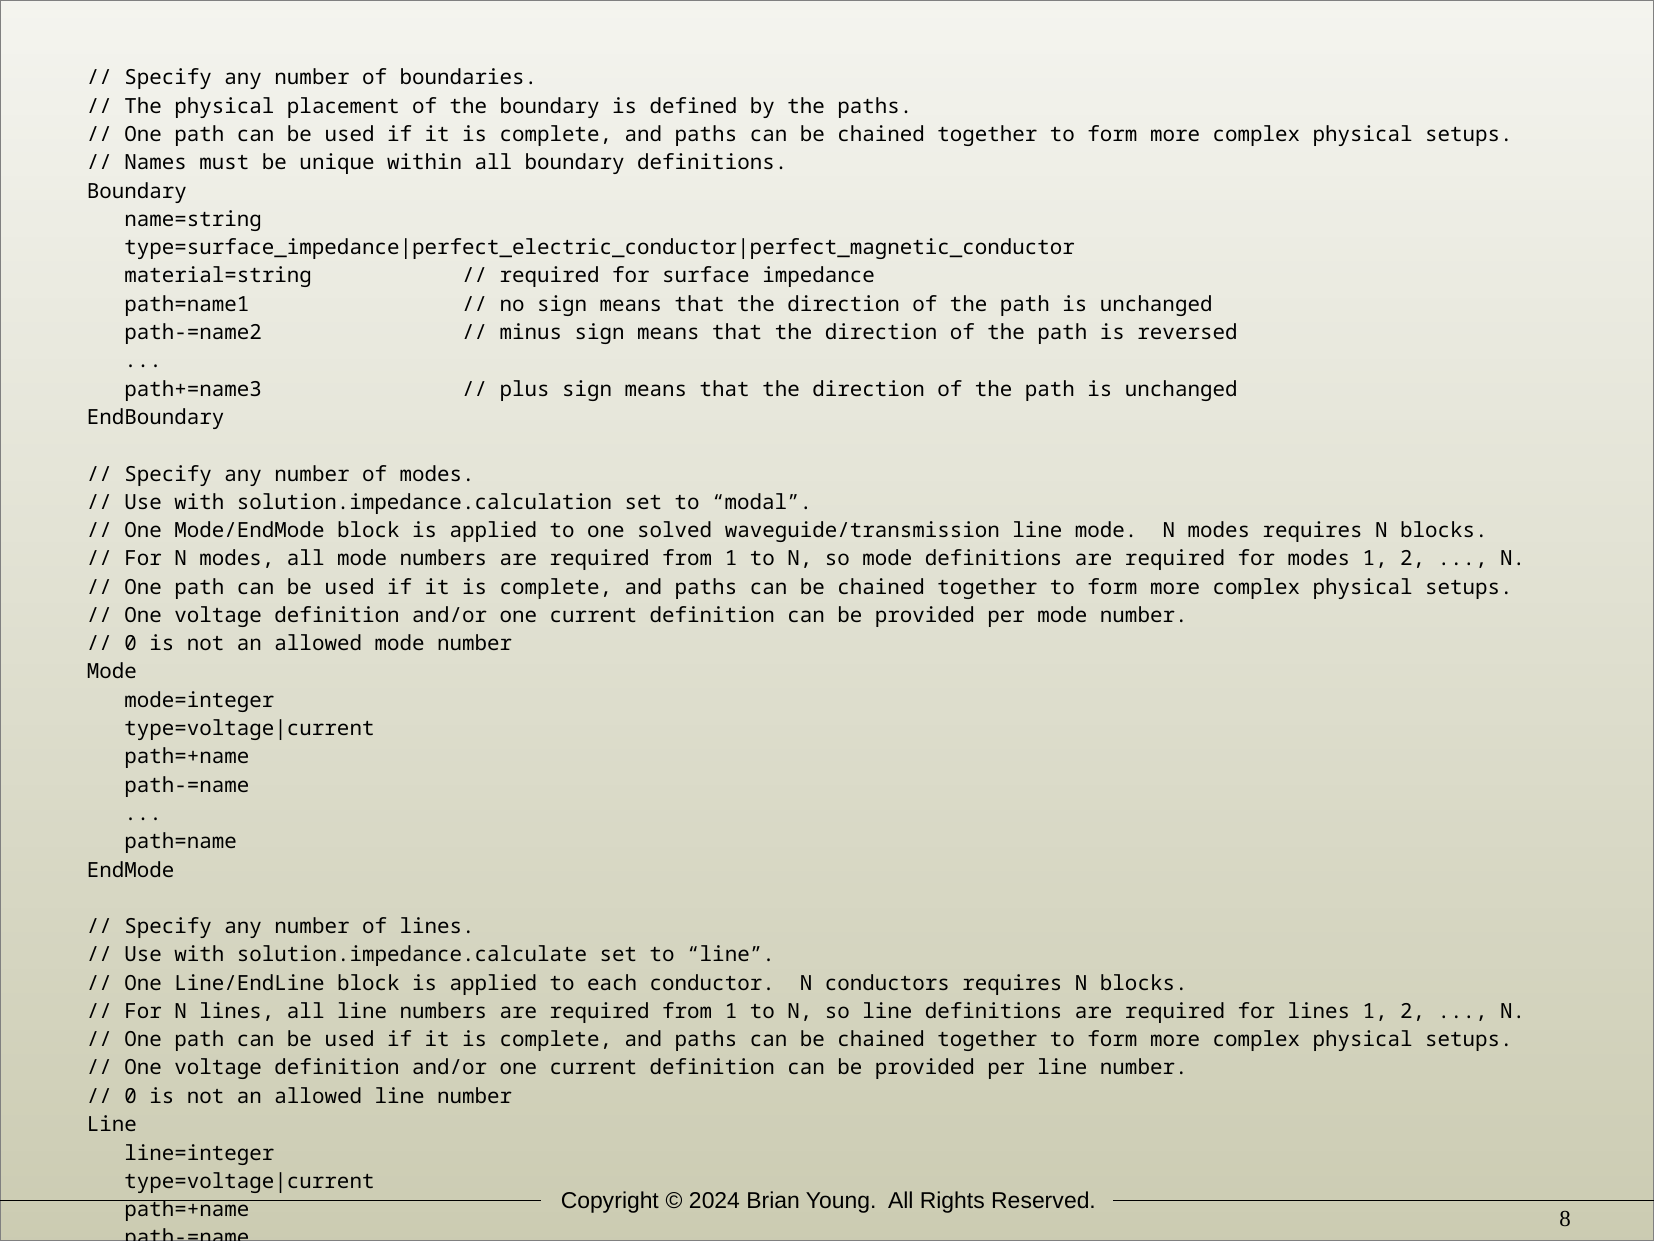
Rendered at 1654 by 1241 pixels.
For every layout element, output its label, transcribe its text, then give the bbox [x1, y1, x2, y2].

list // Specify any number of boundaries. // The physical placement of the boundary is defined by the paths. // One path can be used if it is complete, and paths can be chained together to form more complex physical setups. // Names must be unique within all boundary definitions. Boundary name=string type=surface_impedance|perfect_electric_conductor|perfect_magnetic_conductor material=string // required for surface impedance path=name1 // no sign means that the direction of the path is unchanged path-=name2 // minus sign means that the direction of the path is reversed ... path+=name3 // plus sign means that the direction of the path is unchanged EndBoundary // Specify any number of modes. // Use with solution.impedance.calculation set to “modal”. // One Mode/EndMode block is applied to one solved waveguide/transmission line mode. N modes requires N blocks. // For N modes, all mode numbers are required from 1 to N, so mode definitions are required for modes 1, 2, ..., N. // One path can be used if it is complete, and paths can be chained together to form more complex physical setups. // One voltage definition and/or one current definition can be provided per mode number. // 0 is not an allowed mode number Mode mode=integer type=voltage|current path=+name path-=name ... path=name EndMode // Specify any number of lines. // Use with solution.impedance.calculate set to “line”. // One Line/EndLine block is applied to each conductor. N conductors requires N blocks. // For N lines, all line numbers are required from 1 to N, so line definitions are required for lines 1, 2, ..., N. // One path can be used if it is complete, and paths can be chained together to form more complex physical setups. // One voltage definition and/or one current definition can be provided per line number. // 0 is not an allowed line number Line line=integer type=voltage|current path=+name path-=name ... path=name EndLine [86, 62, 1576, 1156]
